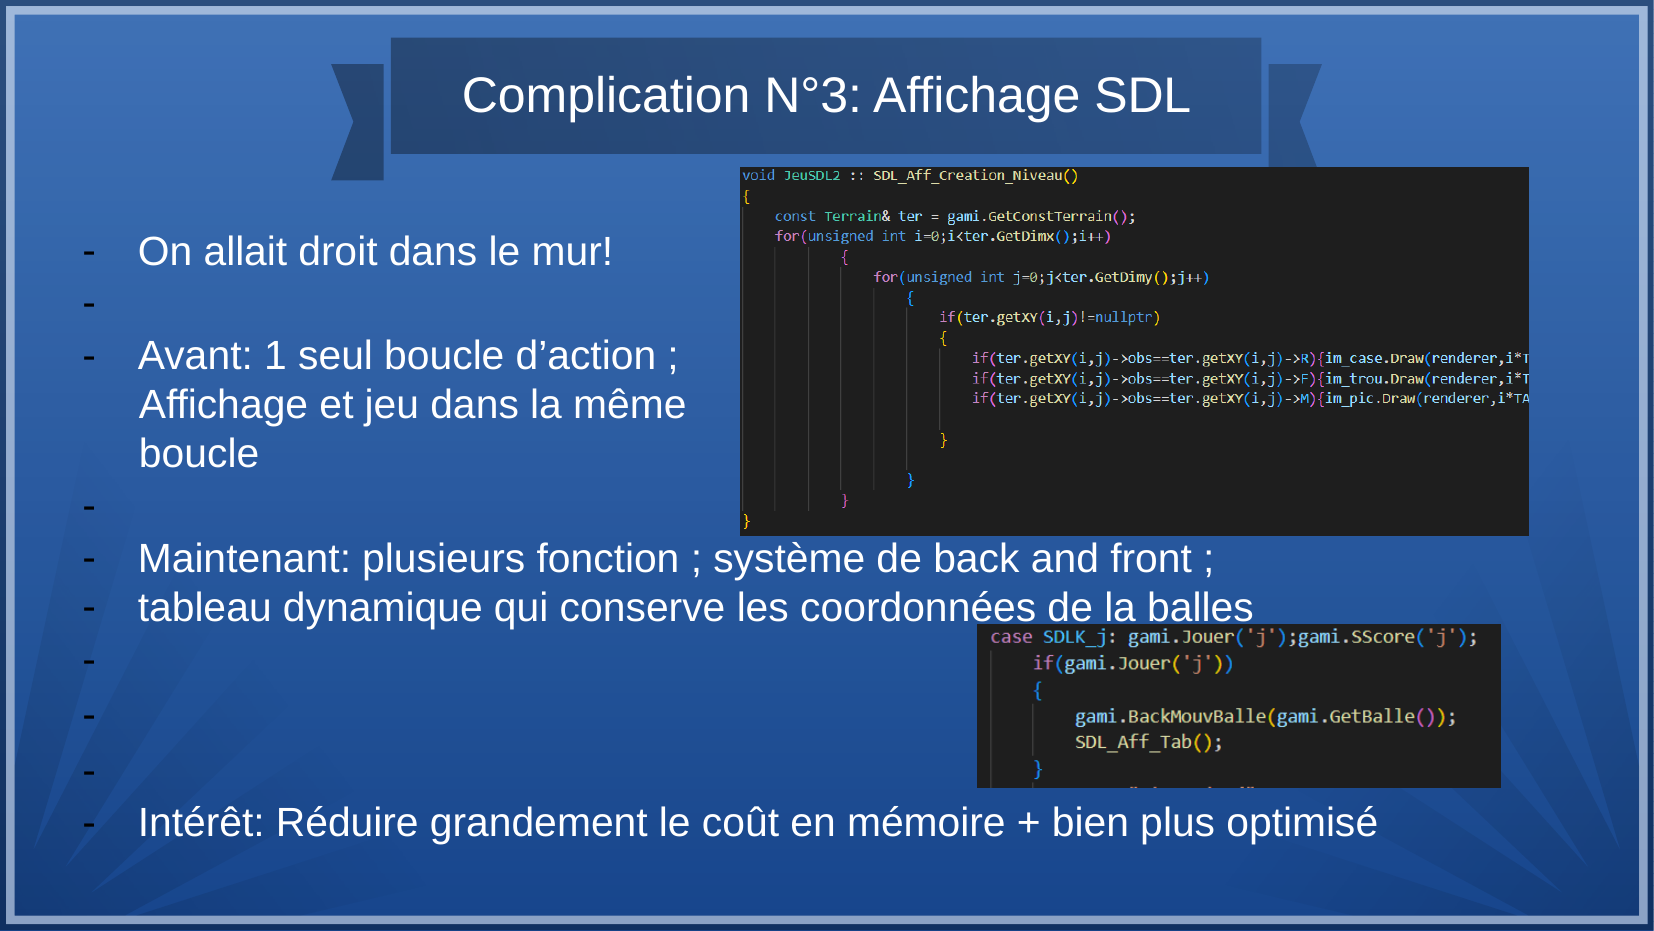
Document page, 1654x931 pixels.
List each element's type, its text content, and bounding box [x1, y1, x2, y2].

picture [740, 167, 1529, 536]
title Complication N°3: Affichage SDL [389, 33, 1264, 152]
picture [977, 624, 1501, 788]
text_box On allait droit dans le mur! Avant: 1 seul boucle d’action ; Affichage et jeu dans la même boucle Maintenant: plusieurs fonction ; système de back and front ; tableau dynamique qui conserve les coordonnées de la balles Intérêt: Réduire grandement le coût en mémoire + bien plus optimisé [82, 224, 1571, 848]
